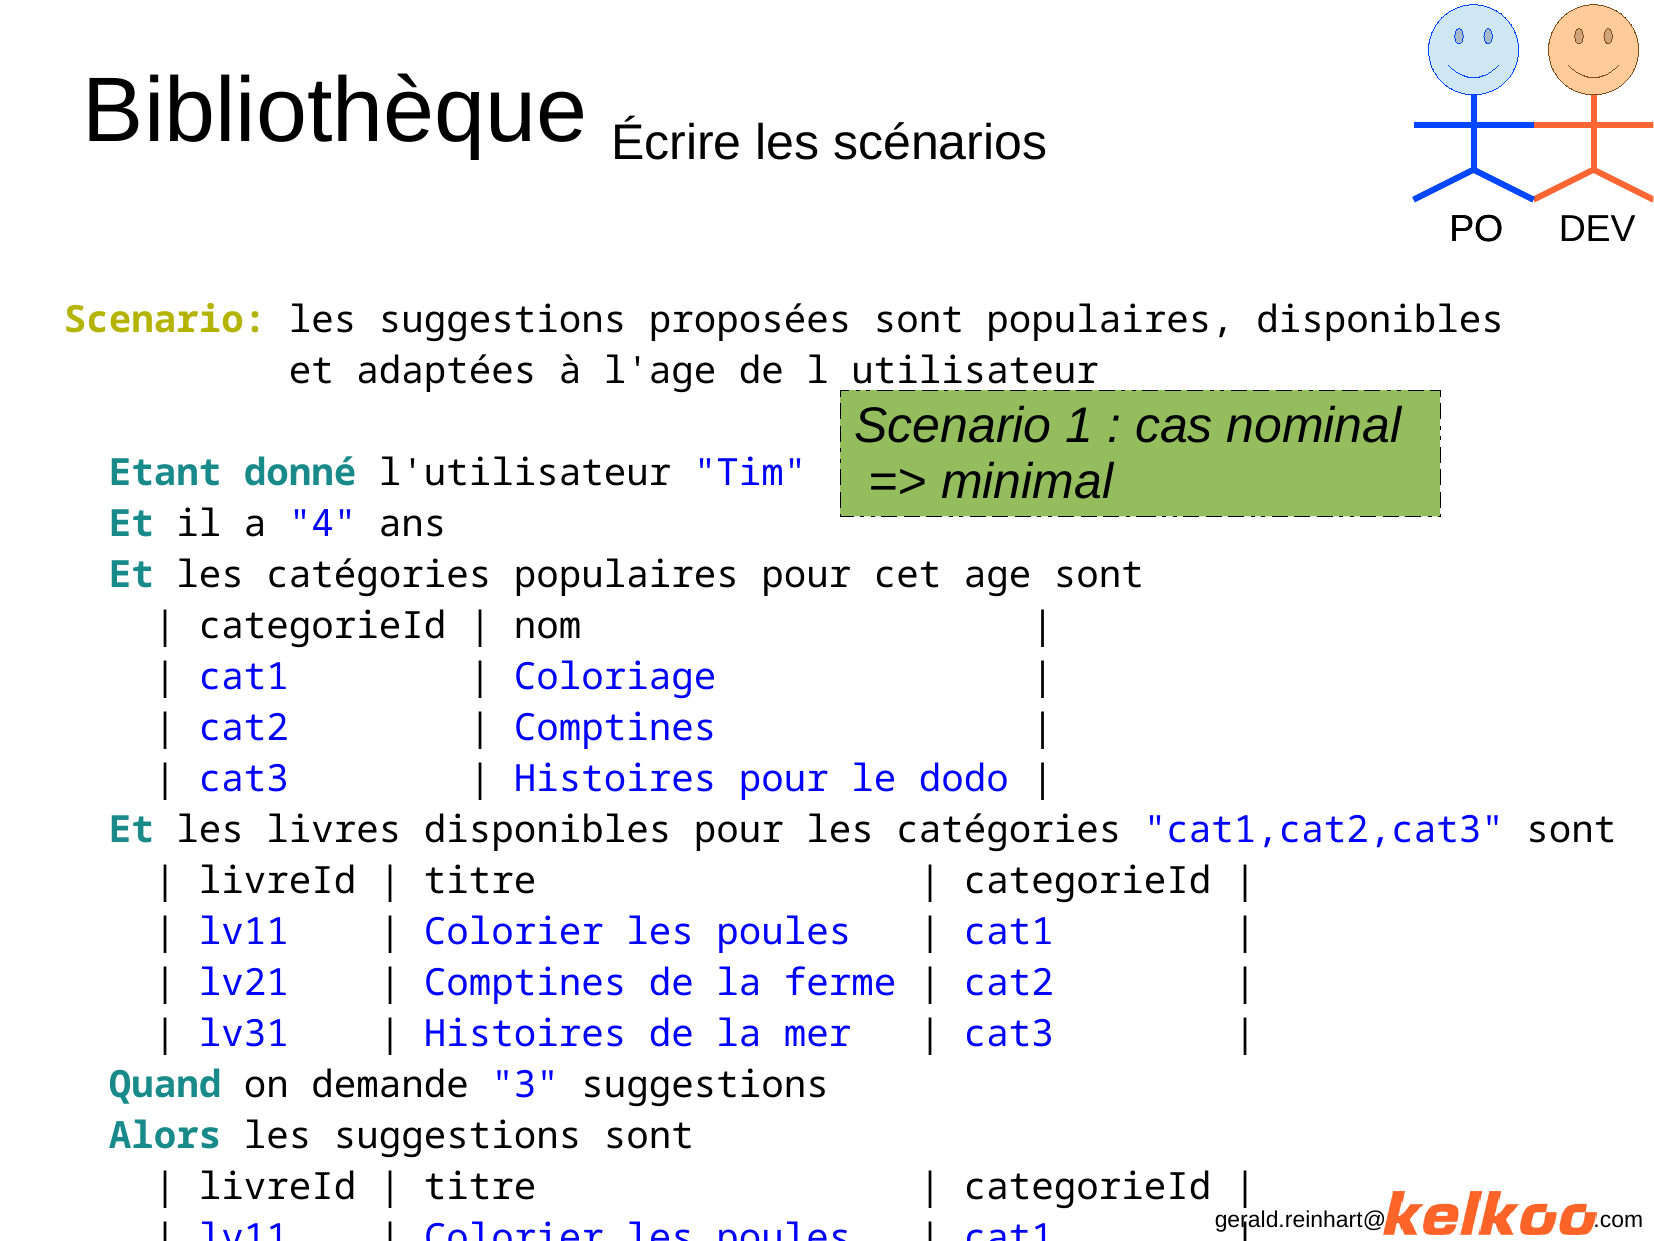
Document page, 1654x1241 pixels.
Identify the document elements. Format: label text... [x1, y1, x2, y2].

text_box Scenario 1 : cas nominal => minimal [840, 390, 1441, 517]
title Bibliothèque [82, 5, 1571, 213]
text_box Scenario: les suggestions proposées sont populaires, disponibles et adaptées à l'age de l utilisateur Etant donné l'utilisateur "Tim" Et il a "4" ans Et les catégories populaires pour cet age sont | categorieId | nom | | cat1 | Coloriage | | cat2 | Comptines | | cat3 | Histoires pour le dodo | Et les livres disponibles pour les catégories "cat1,cat2,cat3" sont | livreId | titre | categorieId | | lv11 | Colorier les poules | cat1 | | lv21 | Comptines de la ferme | cat2 | | lv31 | Histoires de la mer | cat3 | Quand on demande "3" suggestions Alors les suggestions sont | livreId | titre | categorieId | | lv11 | Colorier les poules | cat1 | | lv21 | Comptines de la ferme | cat2 | | lv31 | Histoires de la mer | cat3 | [3, 285, 1632, 1223]
text_box [1571, 4, 1639, 95]
picture [1383, 1191, 1597, 1199]
text_box PO [1413, 213, 1534, 257]
text_box DEV [1534, 199, 1654, 257]
text_box gerald.reinhart@ .com [1193, 1199, 1654, 1241]
text_box Écrire les scénarios [596, 106, 1063, 178]
